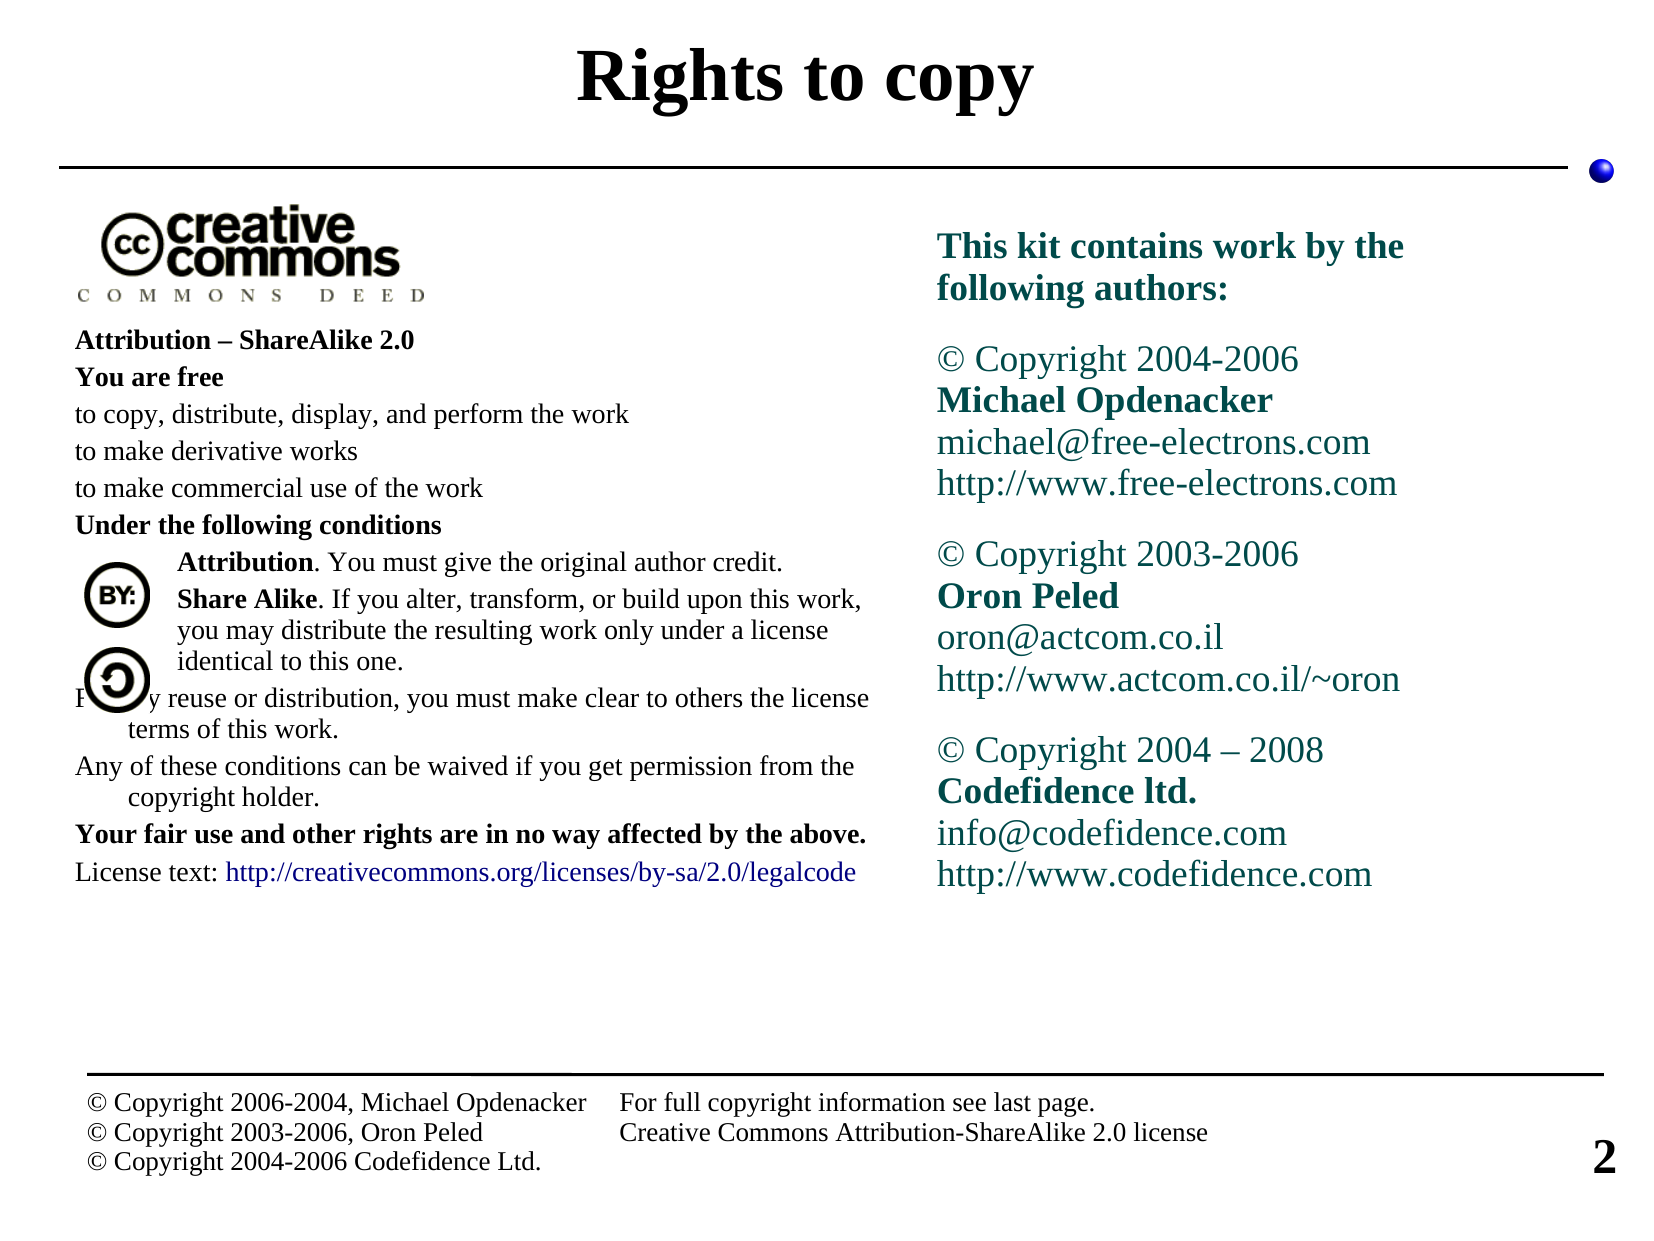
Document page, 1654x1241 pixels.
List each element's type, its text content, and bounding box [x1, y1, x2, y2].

list This kit contains work by the following authors: © Copyright 2004-2006 Michael Opdenacker michael@free-electrons.com http://www.free-electrons.com © Copyright 2003-2006 Oron Peled oron@actcom.co.il http://www.actcom.co.il/~oron © Copyright 2004 – 2008 Codefidence ltd. info@codefidence.com http://www.codefidence.com [918, 225, 1539, 1065]
picture [84, 562, 150, 628]
picture [84, 647, 150, 713]
picture [78, 204, 424, 303]
title Rights to copy [60, 12, 1551, 138]
list Attribution – ShareAlike 2.0 You are free to copy, distribute, display, and perform the work to make derivative works to make commercial use of the work Under the following conditions Attribution. You must give the original author credit. Share Alike. If you alter, transform, or build upon this work, you may distribute the resulting work only under a license identical to this one. For any reuse or distribution, you must make clear to others the license terms of this work. Any of these conditions can be waived if you get permission from the copyright holder. Your fair use and other rights are in no way affected by the above. License text: http://creativecommons.org/licenses/by-sa/2.0/legalcode [56, 324, 883, 1053]
